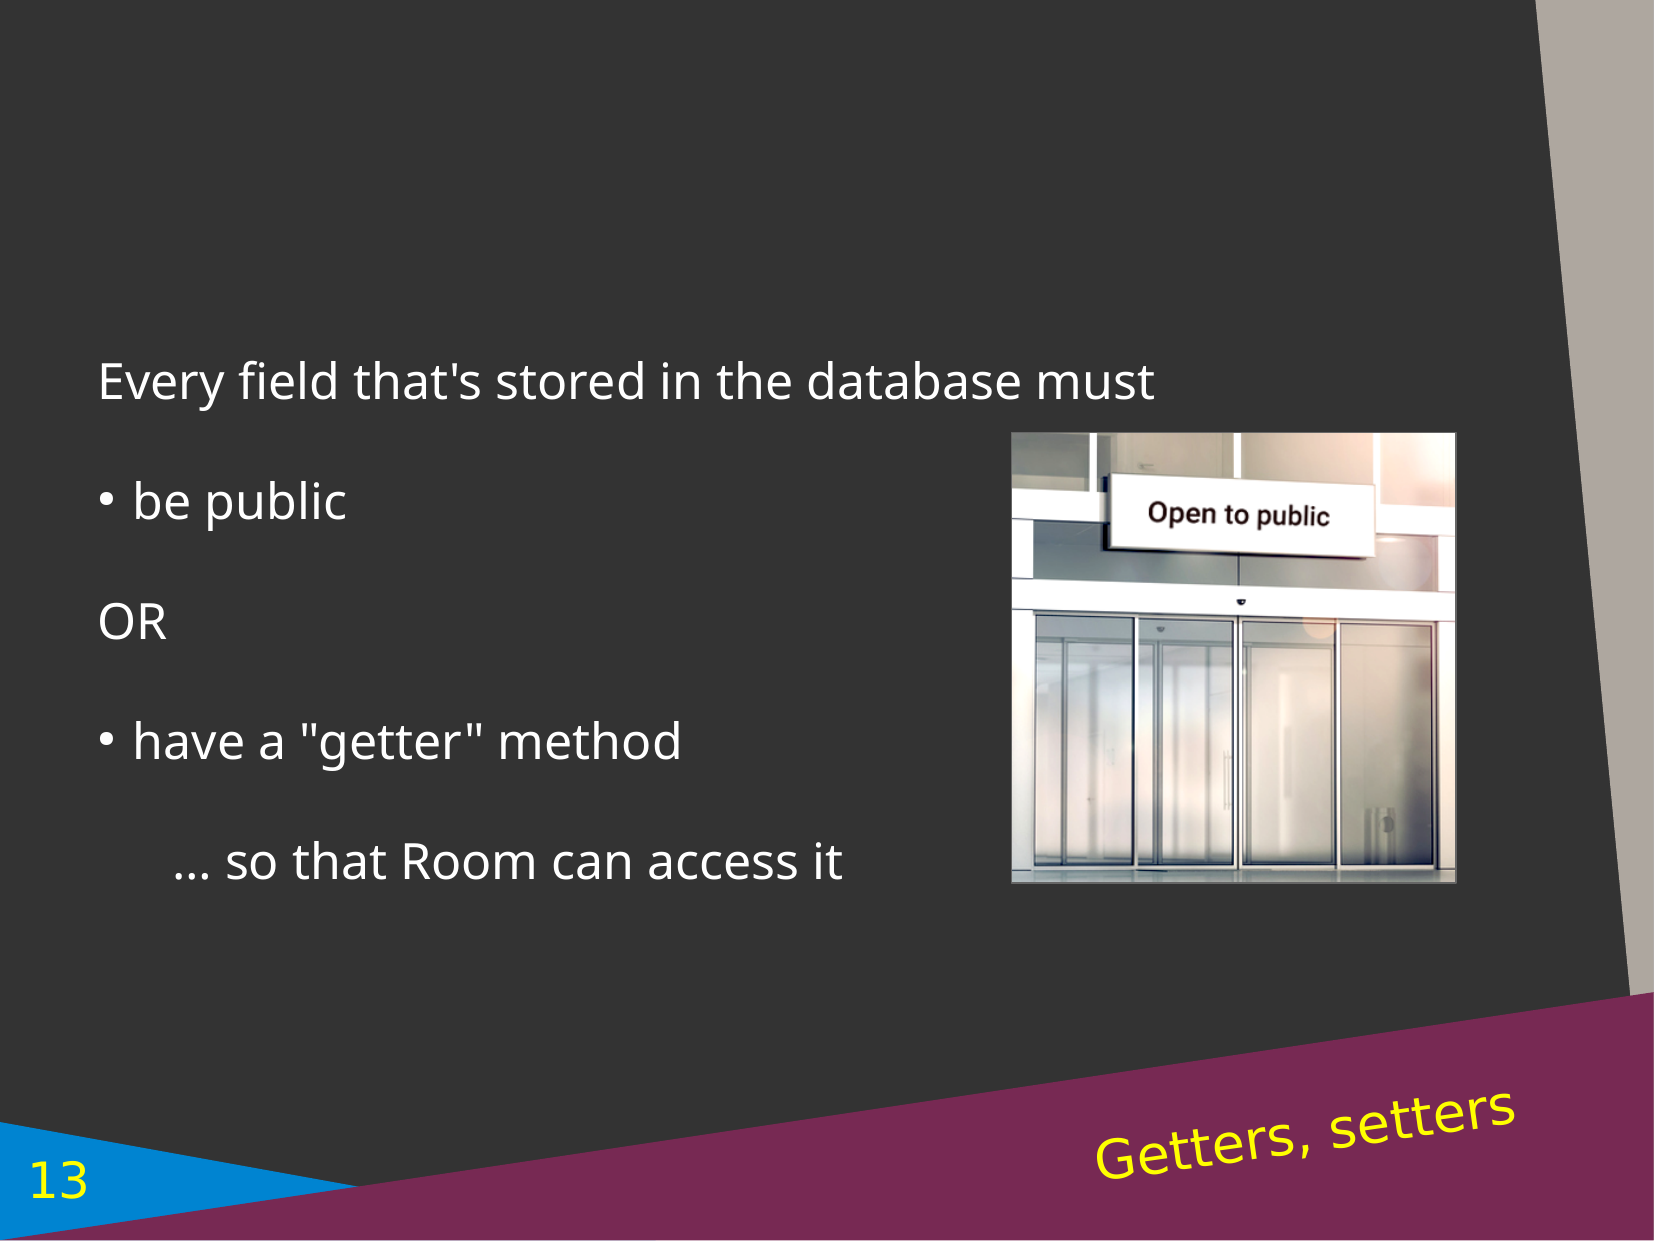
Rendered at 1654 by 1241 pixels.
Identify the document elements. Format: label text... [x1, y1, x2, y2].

list Every field that's stored in the database must be public OR have a "getter" method … so that Room can access it [82, 334, 1481, 901]
picture [1012, 433, 1456, 883]
title Getters, setters [956, 995, 1654, 1241]
